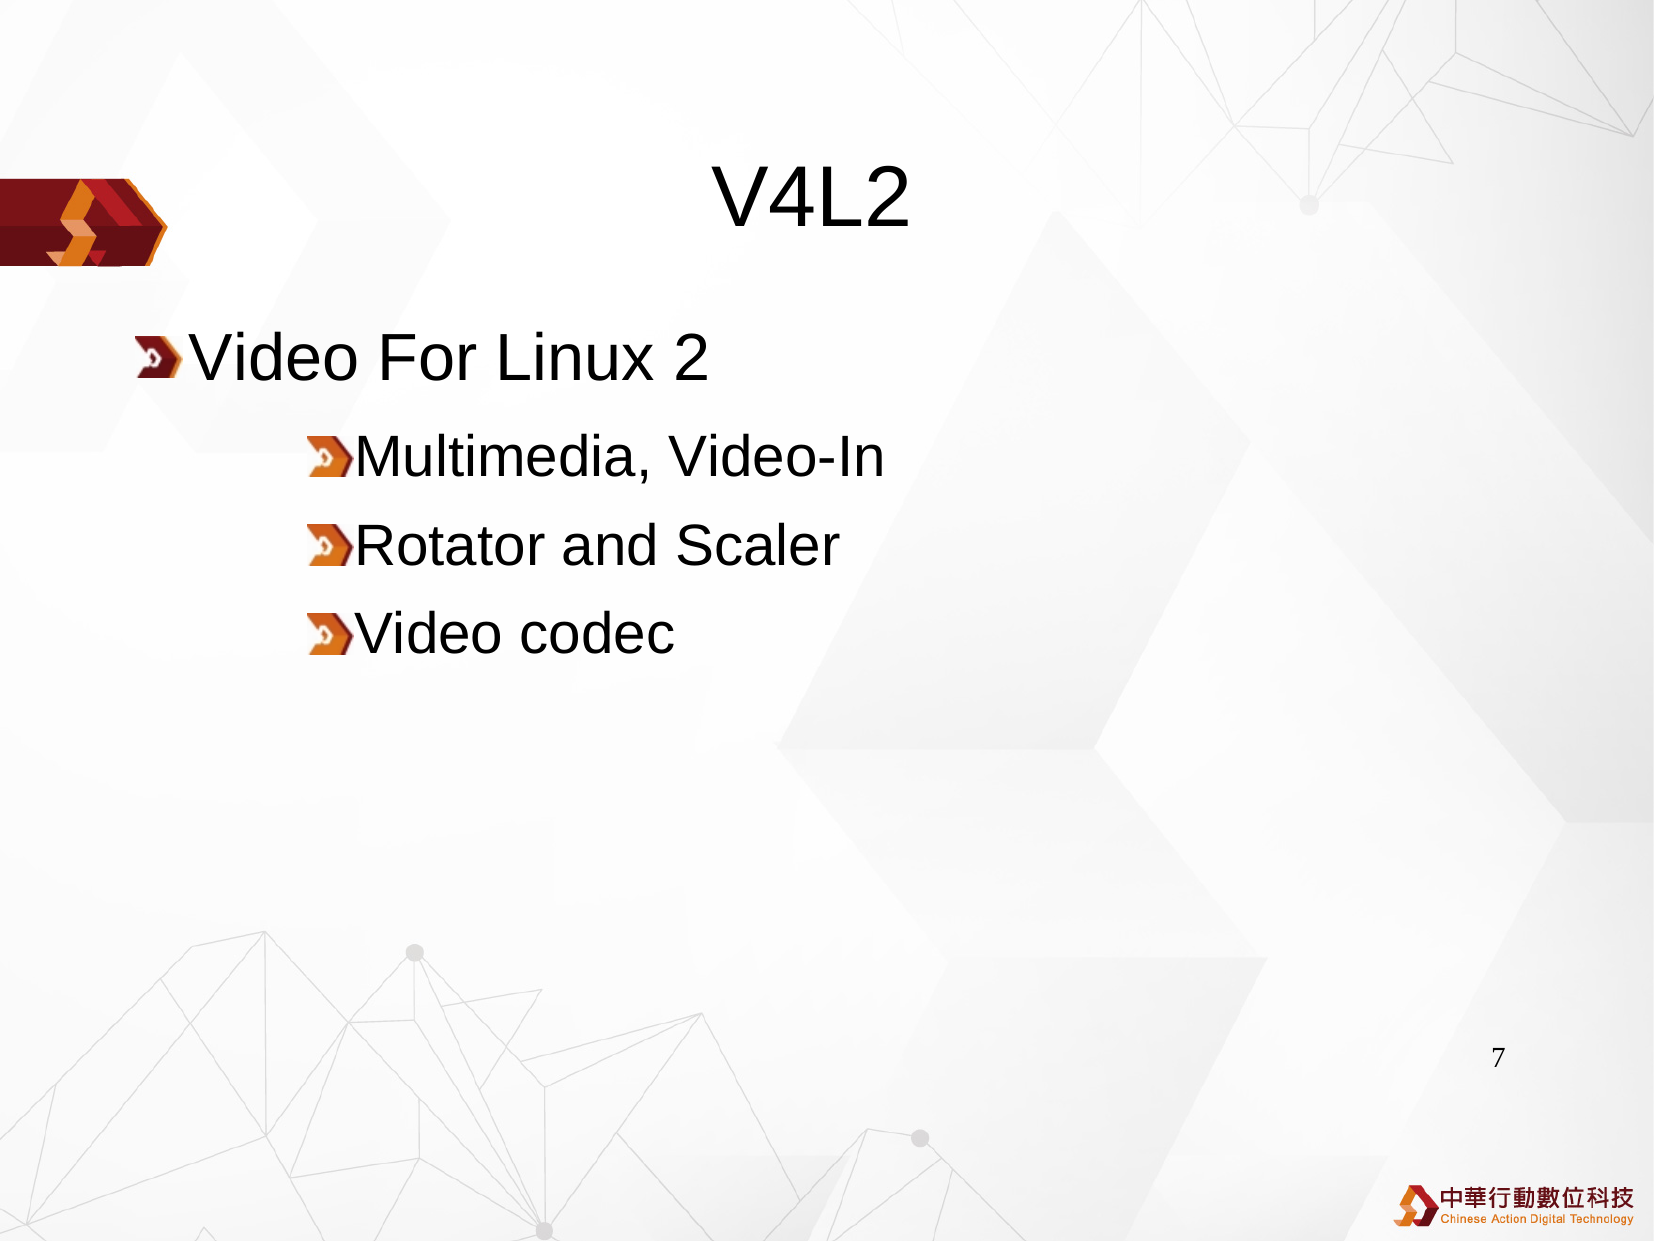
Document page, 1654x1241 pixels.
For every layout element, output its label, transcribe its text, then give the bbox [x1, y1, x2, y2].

picture [0, 0, 1654, 1241]
title V4L2 [118, 112, 1506, 281]
list Video For Linux 2 Multimedia, Video-In Rotator and Scaler Video codec [118, 319, 1571, 1040]
